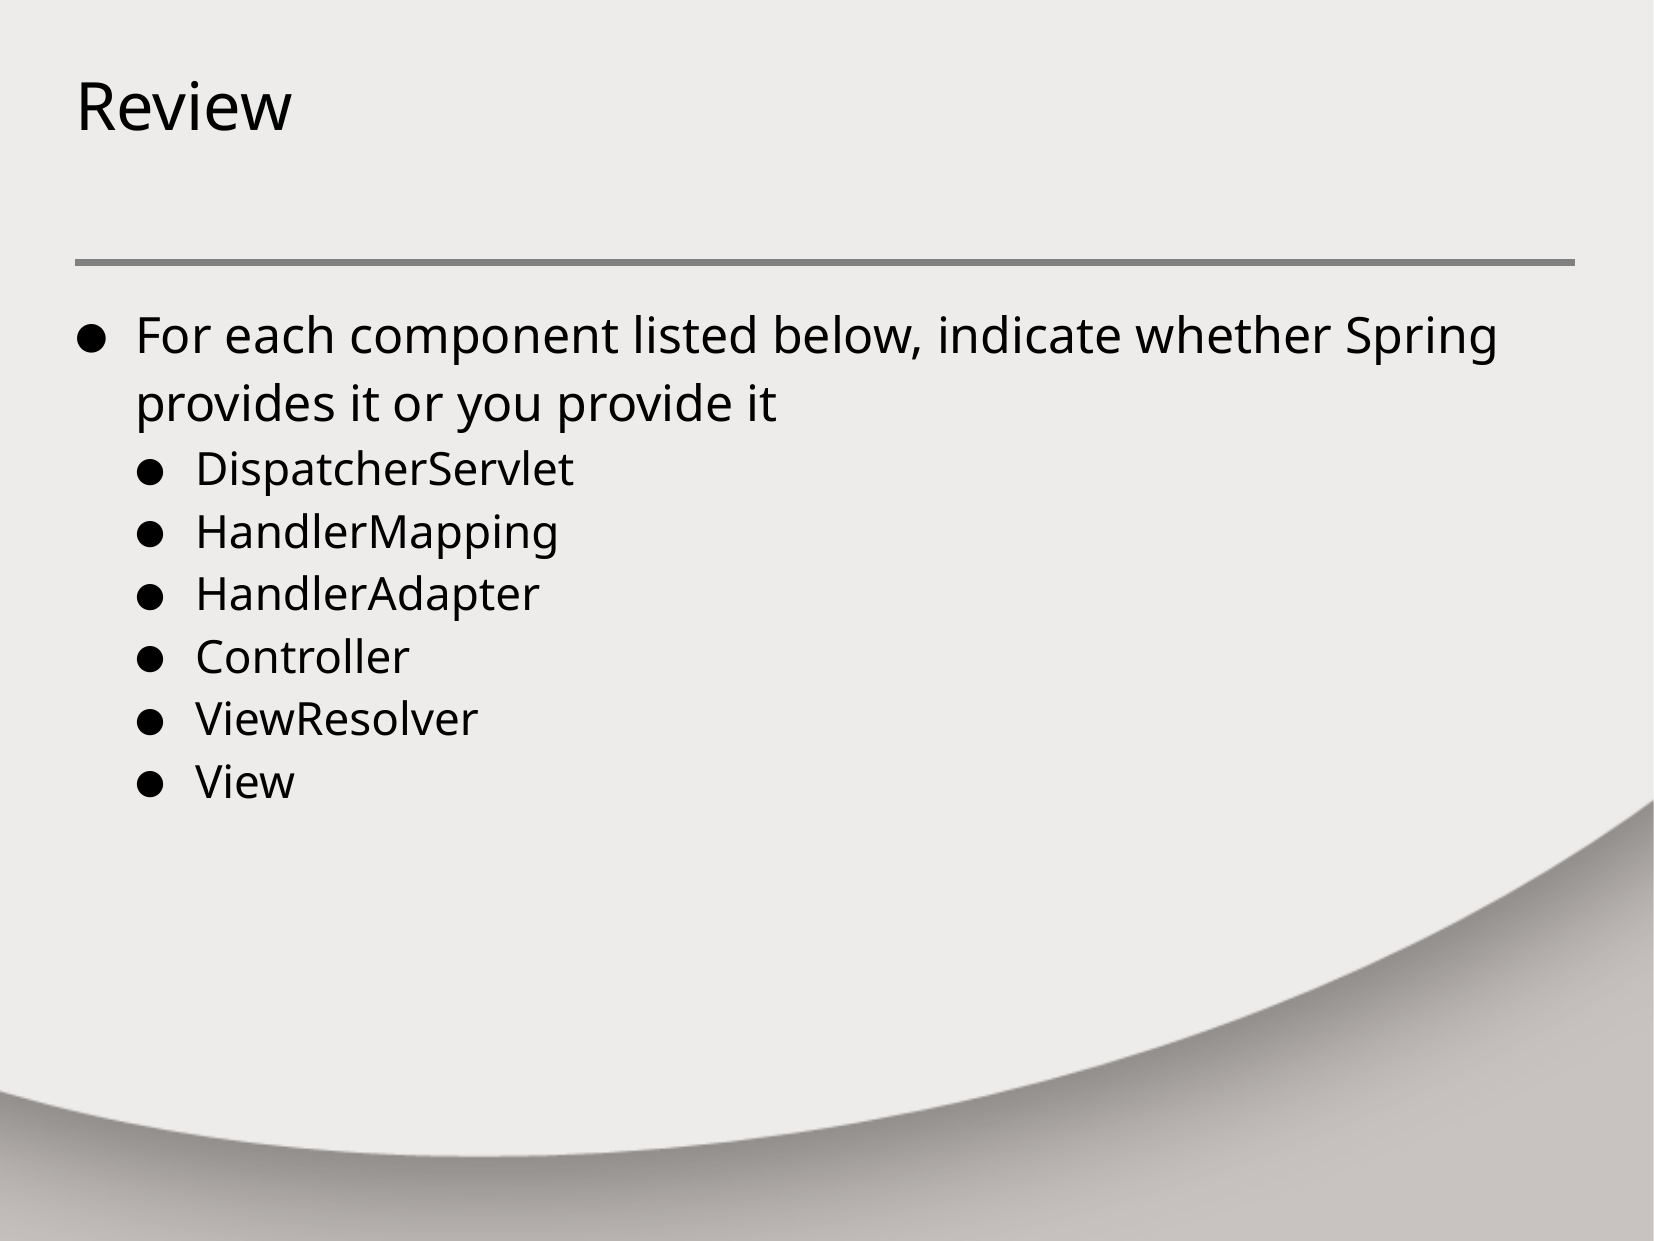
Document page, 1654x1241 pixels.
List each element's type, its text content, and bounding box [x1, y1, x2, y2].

picture [0, 0, 1654, 1241]
title Review [75, 75, 1576, 226]
list For each component listed below, indicate whether Spring provides it or you provide it DispatcherServlet HandlerMapping HandlerAdapter Controller ViewResolver View [75, 300, 1576, 1163]
